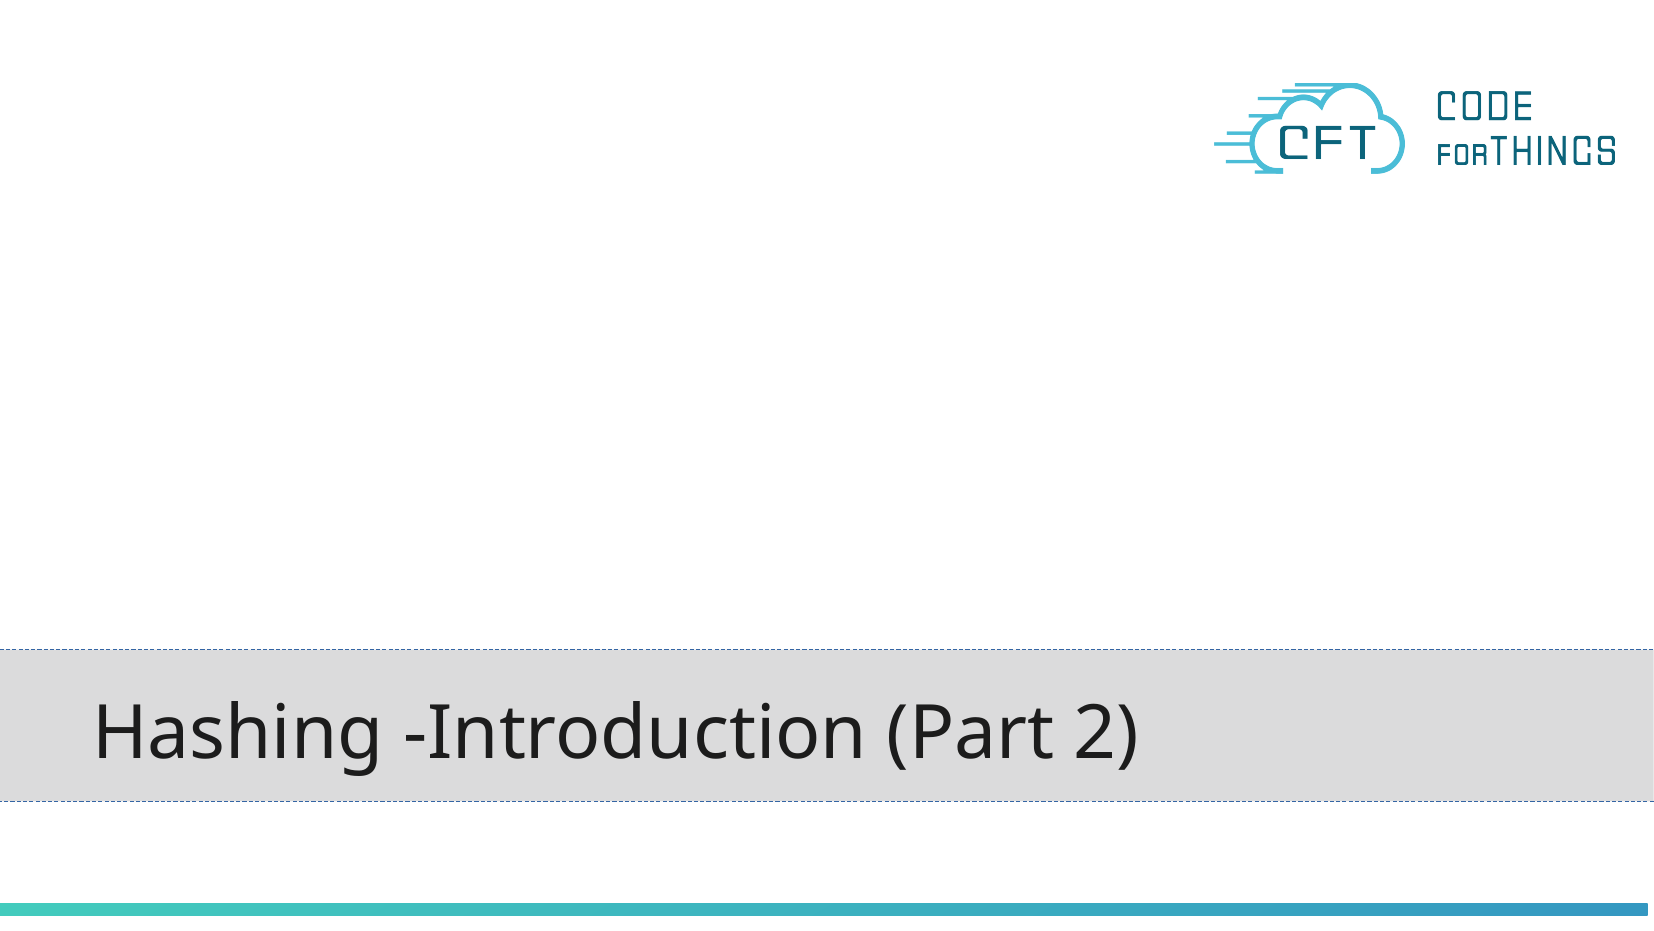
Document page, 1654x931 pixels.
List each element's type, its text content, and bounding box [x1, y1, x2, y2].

title Hashing -Introduction (Part 2) [53, 651, 1542, 807]
picture [1214, 83, 1615, 174]
